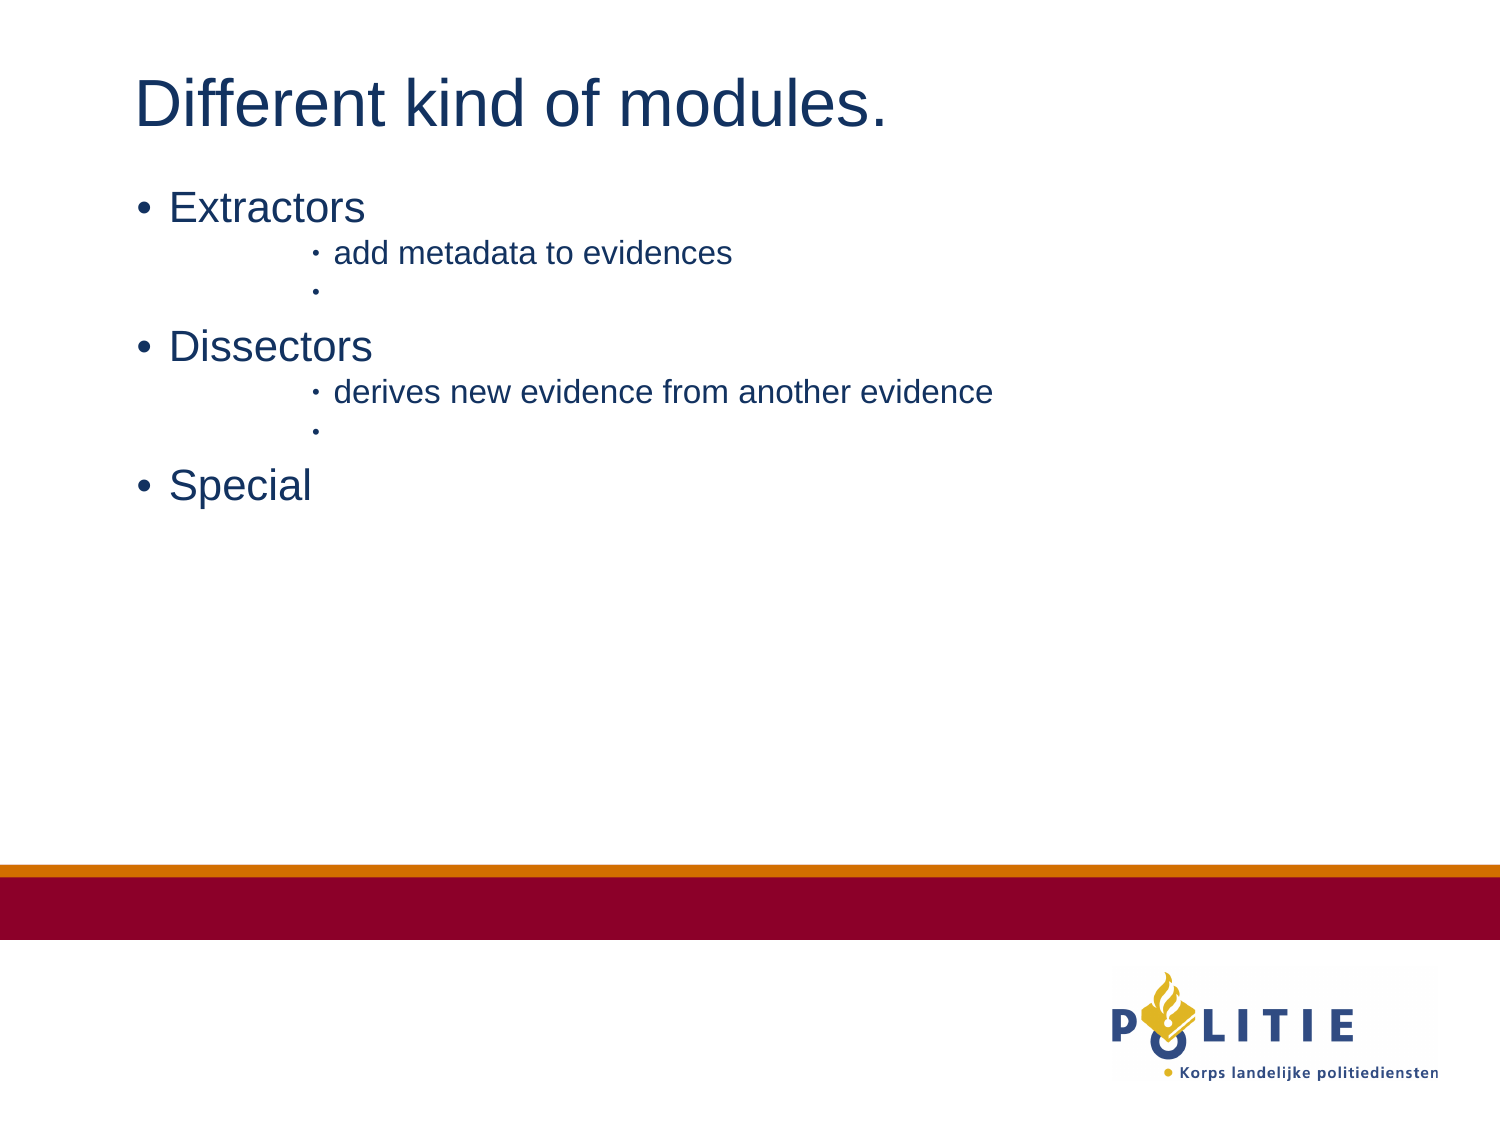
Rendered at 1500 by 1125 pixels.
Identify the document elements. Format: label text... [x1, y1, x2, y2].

list Extractors add metadata to evidences Dissectors derives new evidence from another evidence Special [121, 174, 1351, 826]
picture [1112, 966, 1438, 1081]
title Different kind of modules. [119, 46, 1351, 160]
